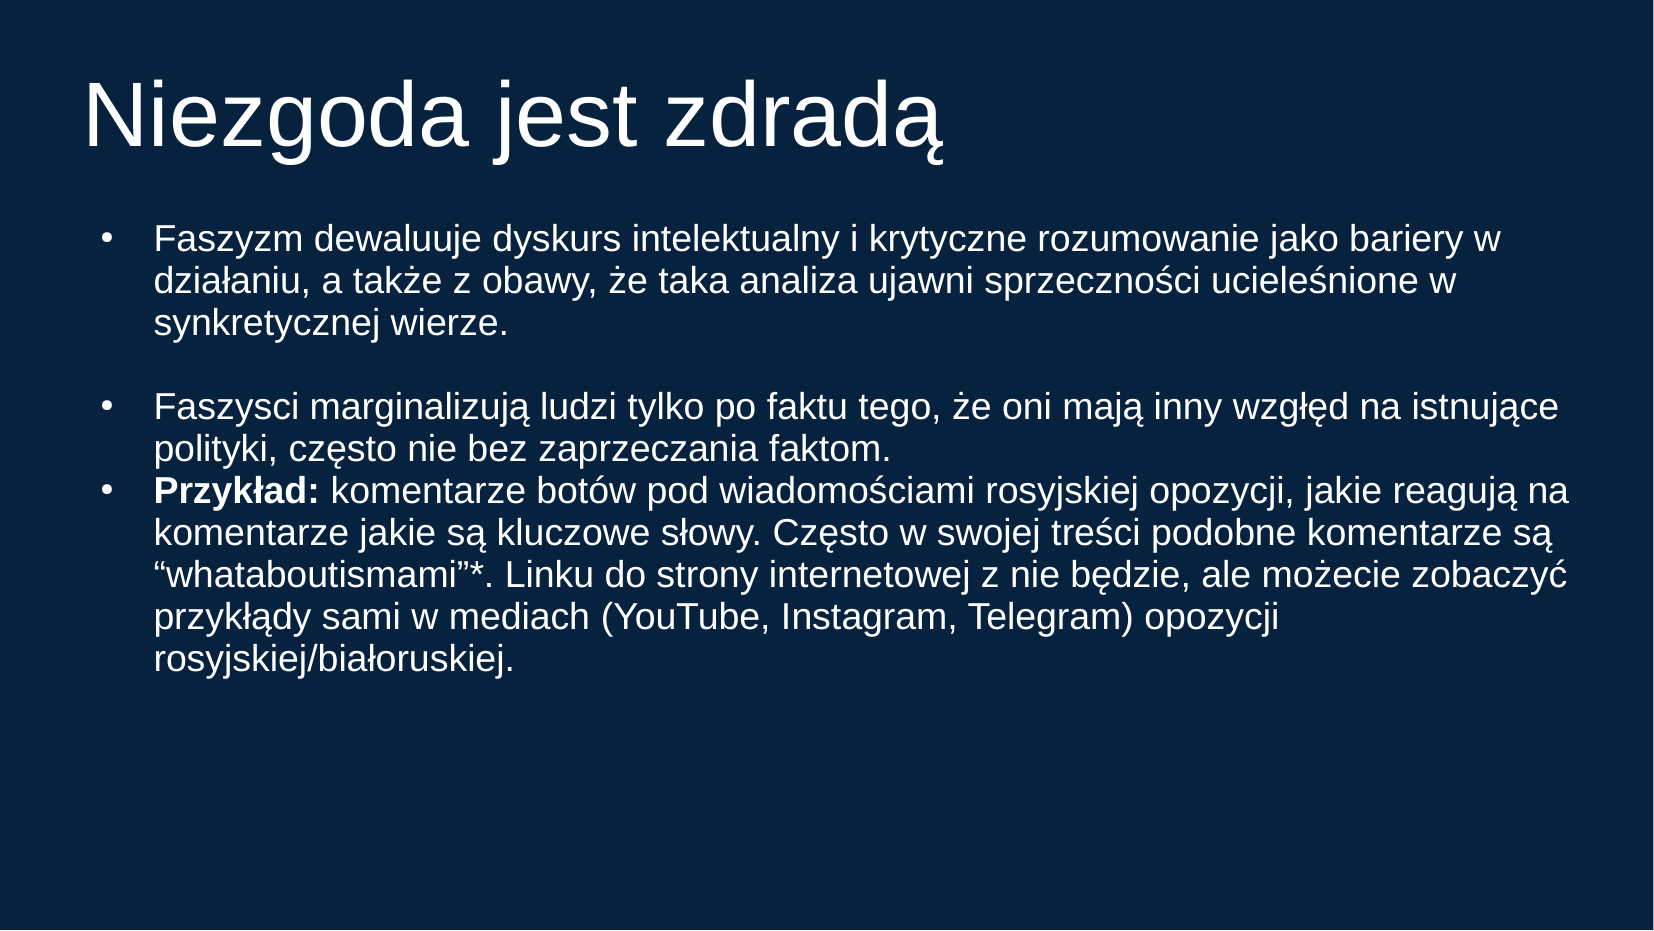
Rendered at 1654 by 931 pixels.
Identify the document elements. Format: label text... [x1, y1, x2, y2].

list Faszyzm dewaluuje dyskurs intelektualny i krytyczne rozumowanie jako bariery w działaniu, a także z obawy, że taka analiza ujawni sprzeczności ucieleśnione w synkretycznej wierze. Faszysci marginalizują ludzi tylko po faktu tego, że oni mają inny wzgłęd na istnujące polityki, często nie bez zaprzeczania faktom. Przykład: komentarze botów pod wiadomościami rosyjskiej opozycji, jakie reagują na komentarze jakie są kluczowe słowy. Często w swojej treści podobne komentarze są “whataboutismami”*. Linku do strony internetowej z nie będzie, ale możecie zobaczyć przykłądy sami w mediach (YouTube, Instagram, Telegram) opozycji rosyjskiej/białoruskiej. [82, 217, 1571, 758]
title Niezgoda jest zdradą [82, 37, 1571, 193]
